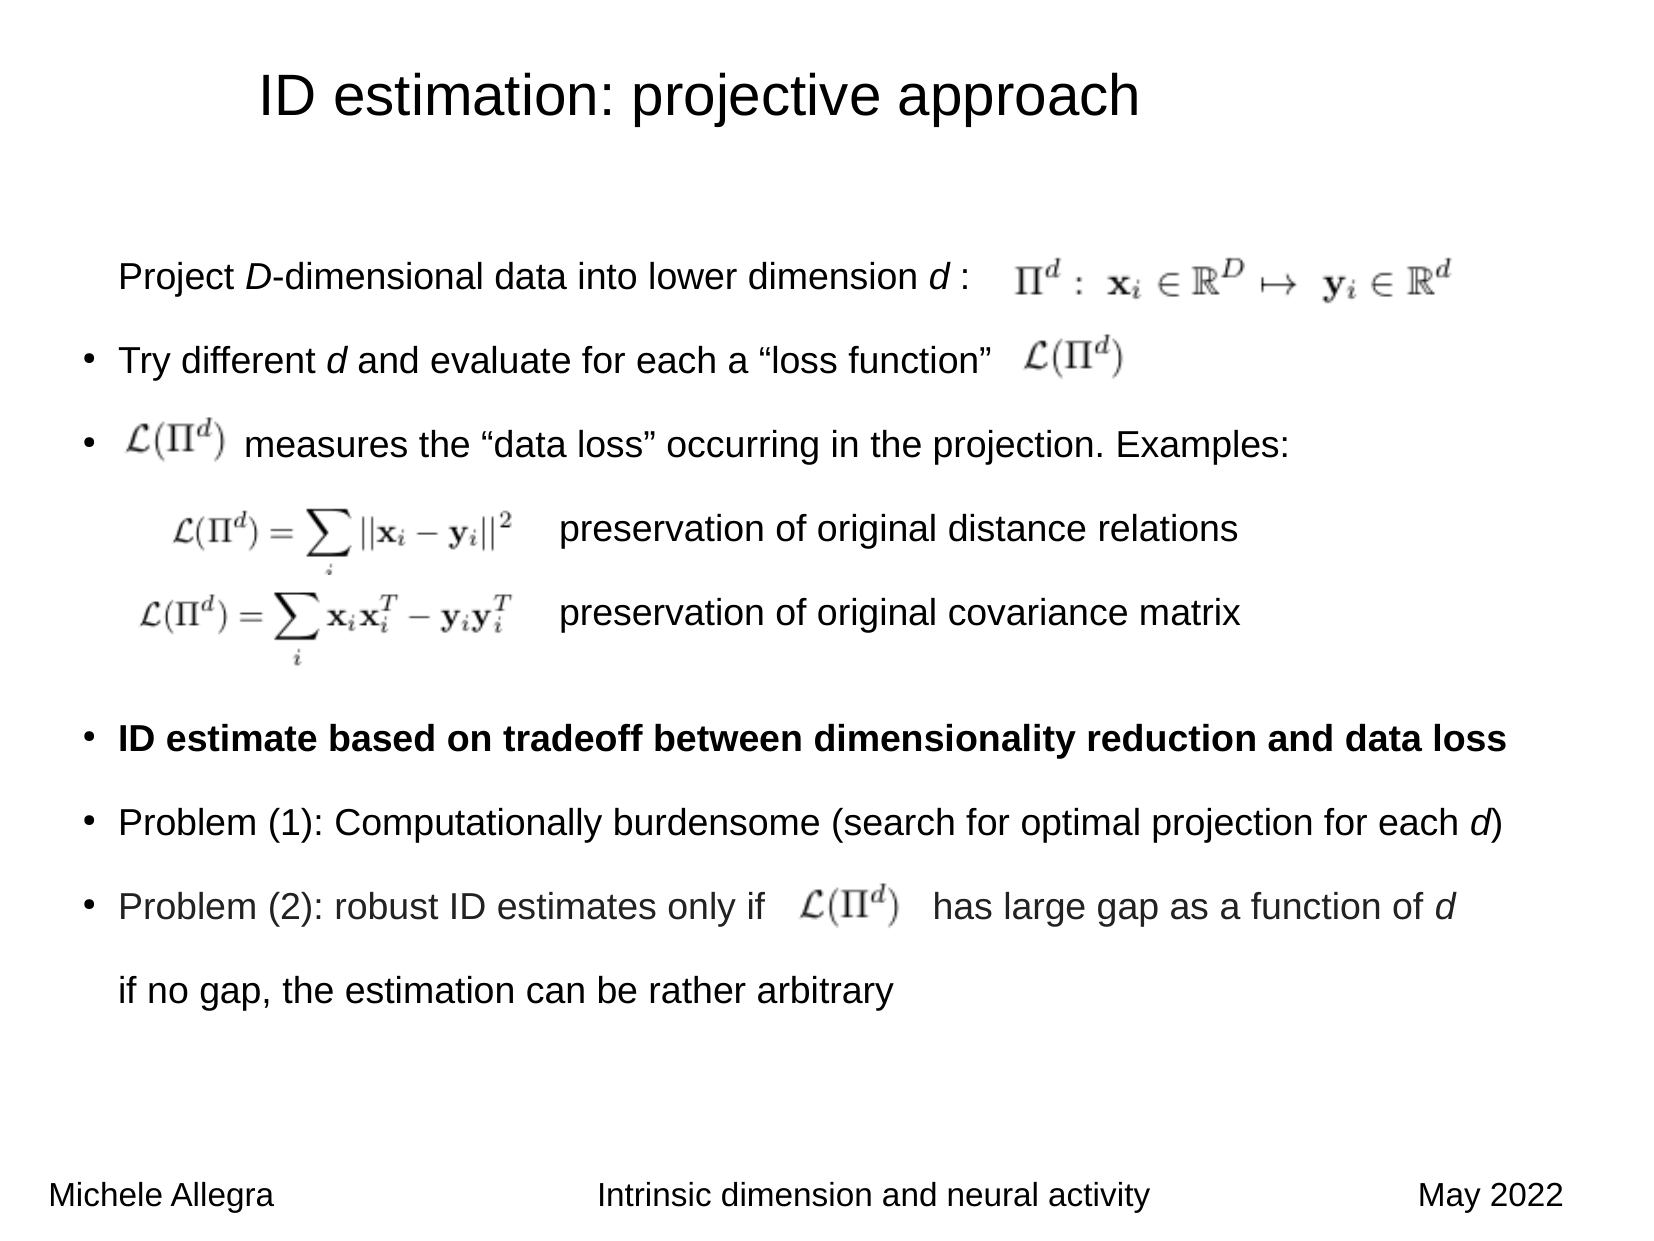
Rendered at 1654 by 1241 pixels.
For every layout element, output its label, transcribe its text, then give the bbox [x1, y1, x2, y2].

title ID estimation: projective approach [82, 44, 1335, 147]
picture [776, 861, 914, 946]
picture [977, 229, 1490, 396]
subtitle Project D-dimensional data into lower dimension d : Try different d and evaluate for each a “loss function” measures the “data loss” occurring in the projection. Examples: preservation of original distance relations preservation of original covariance matrix ID estimate based on tradeoff between dimensionality reduction and data loss Problem (1): Computationally burdensome (search for optimal projection for each d) Problem (2): robust ID estimates only if has large gap as a function of d if no gap, the estimation can be rather arbitrary [82, 198, 1571, 1111]
text_box Michele Allegra Intrinsic dimension and neural activity May 2022 [33, 1168, 1603, 1221]
picture [102, 395, 240, 479]
